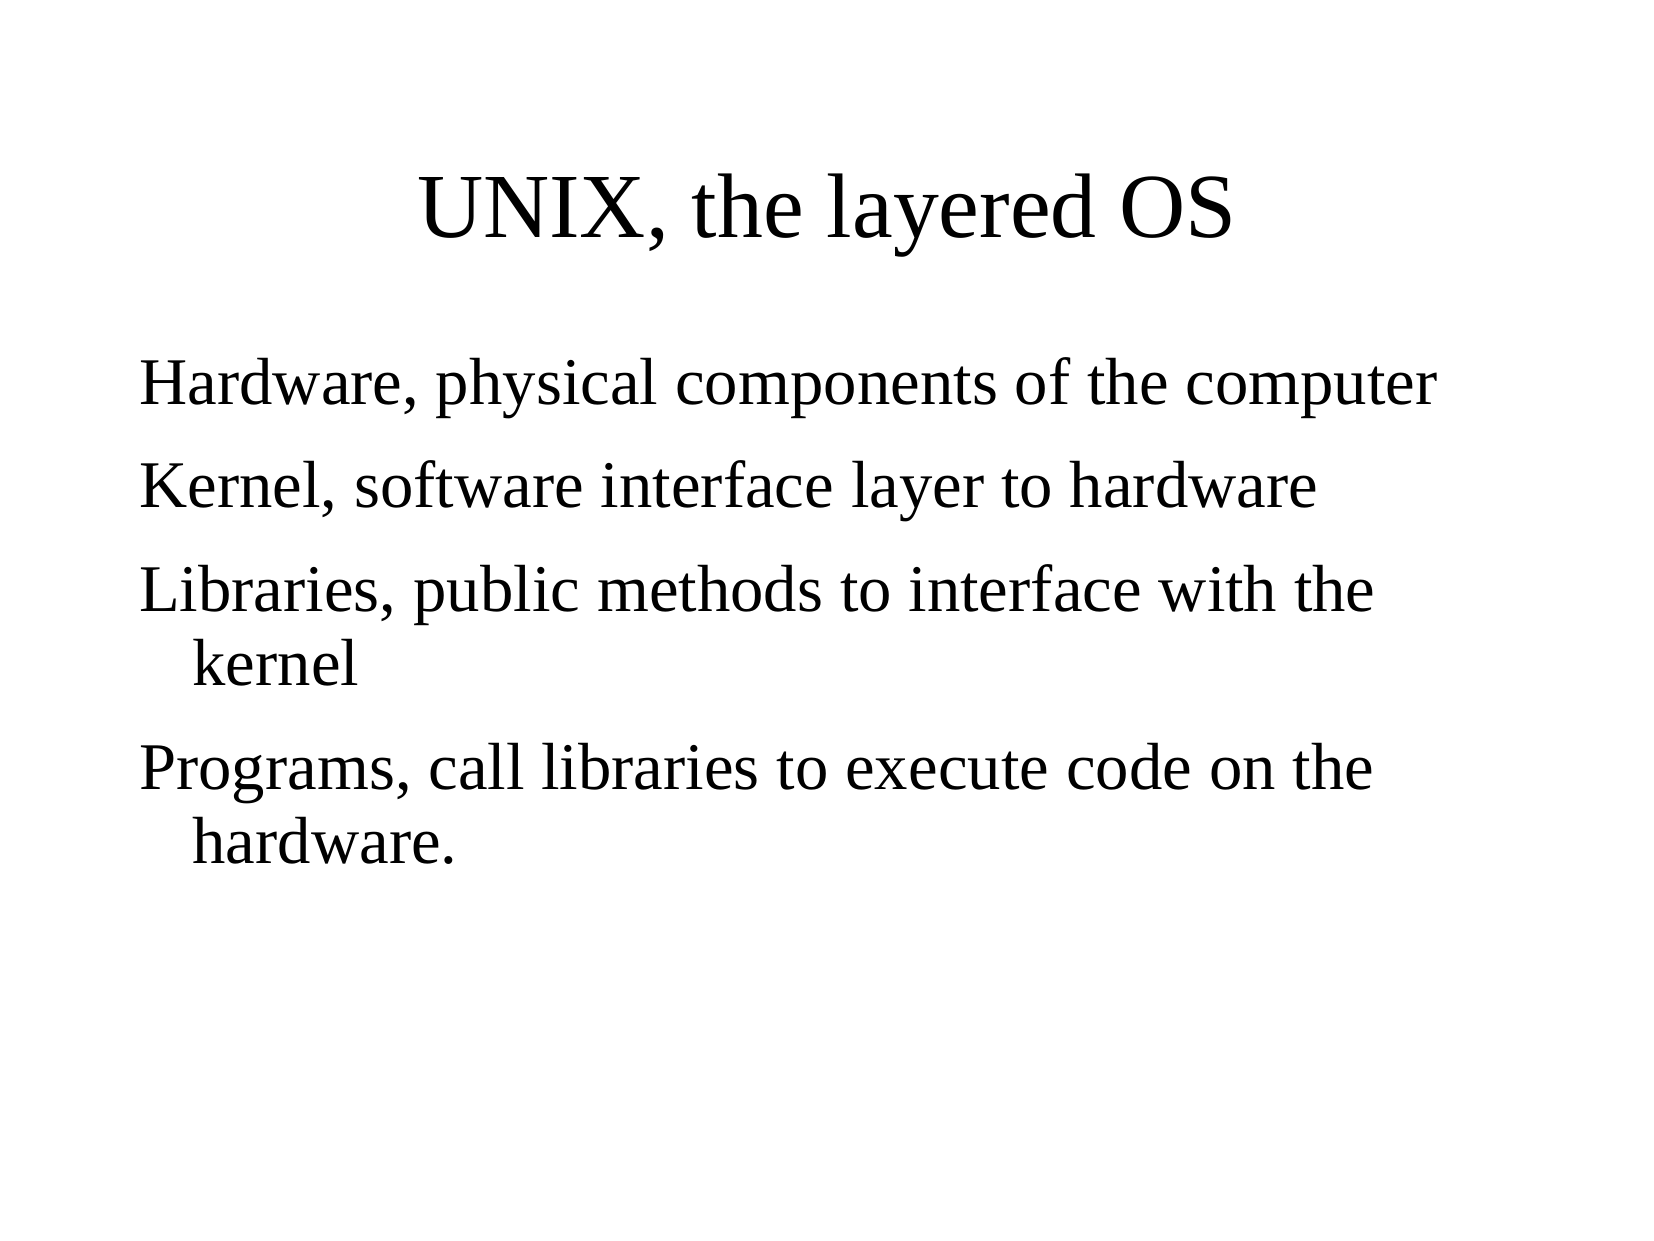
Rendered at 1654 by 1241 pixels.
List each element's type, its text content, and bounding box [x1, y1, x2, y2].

list Hardware, physical components of the computer Kernel, software interface layer to hardware Libraries, public methods to interface with the kernel Programs, call libraries to execute code on the hardware. [121, 344, 1534, 1127]
title UNIX, the layered OS [121, 102, 1534, 311]
